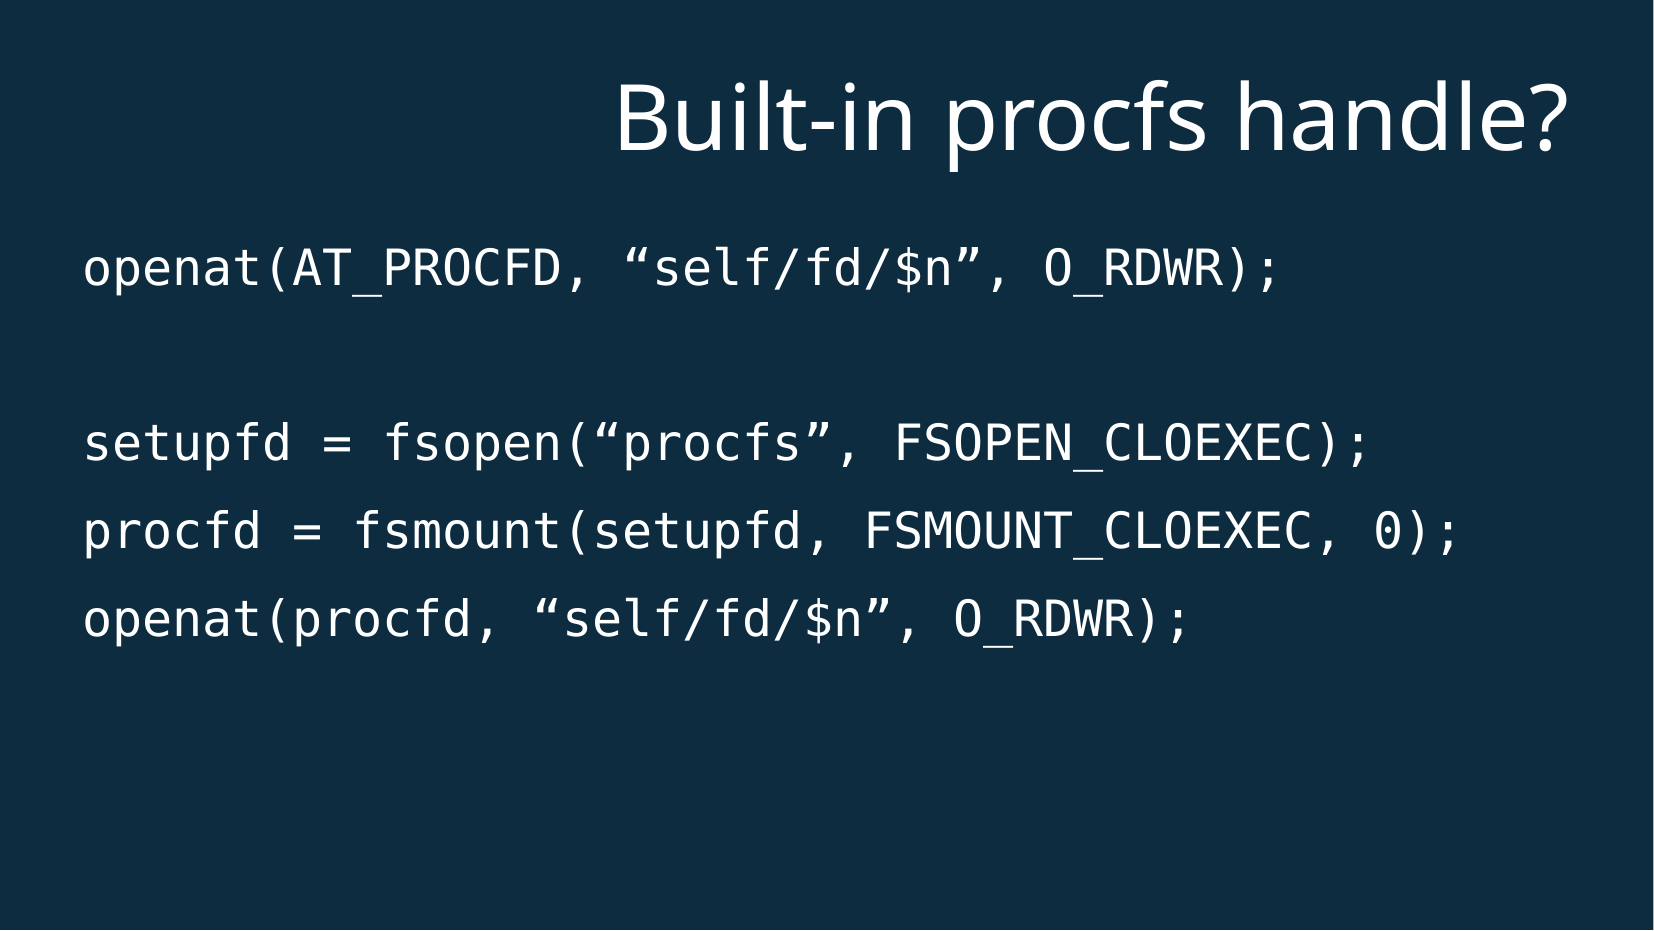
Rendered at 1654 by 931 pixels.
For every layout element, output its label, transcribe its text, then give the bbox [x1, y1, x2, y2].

list openat(AT_PROCFD, “self/fd/$n”, O_RDWR); setupfd = fsopen(“procfs”, FSOPEN_CLOEXEC); procfd = fsmount(setupfd, FSMOUNT_CLOEXEC, 0); openat(procfd, “self/fd/$n”, O_RDWR); [82, 217, 1571, 758]
title Built-in procfs handle? [82, 37, 1571, 193]
